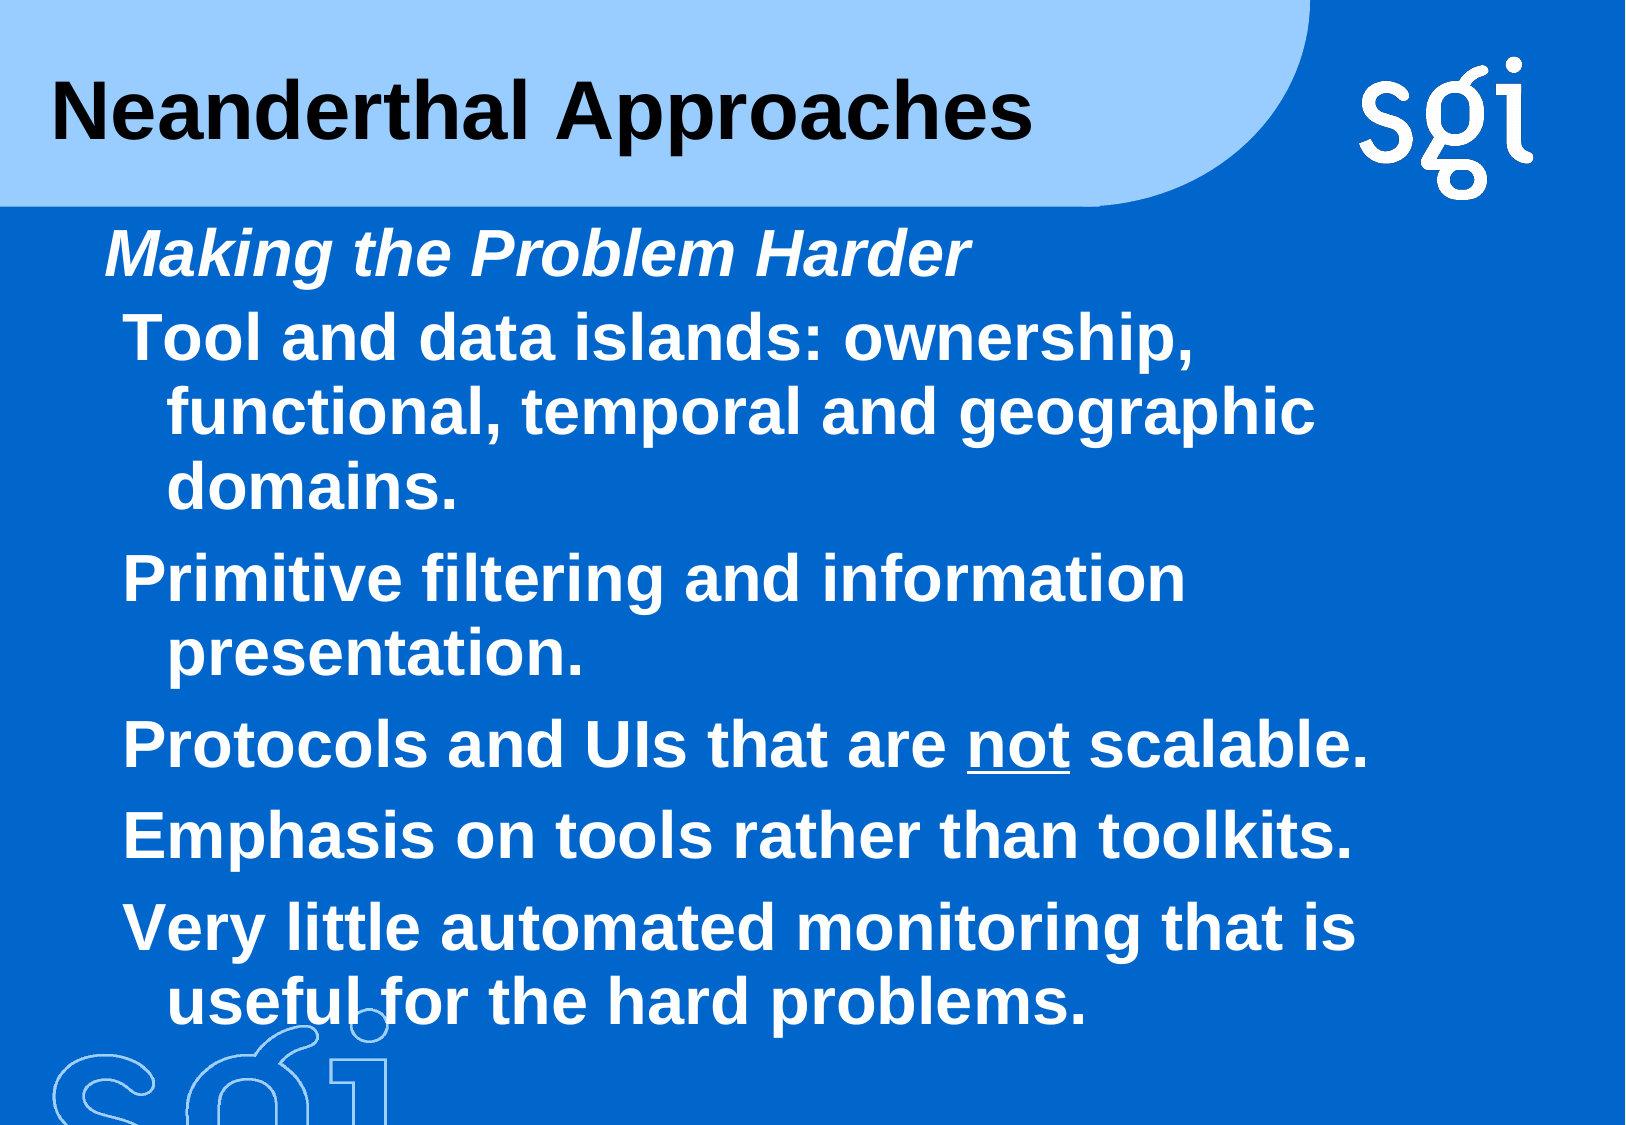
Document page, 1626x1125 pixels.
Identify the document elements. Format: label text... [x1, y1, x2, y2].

title Neanderthal Approaches [36, 33, 1318, 199]
list Making the Problem Harder Tool and data islands: ownership, functional, temporal and geographic domains. Primitive filtering and information presentation. Protocols and UIs that are not scalable. Emphasis on tools rather than toolkits. Very little automated monitoring that is useful for the hard problems. [90, 209, 1521, 1098]
